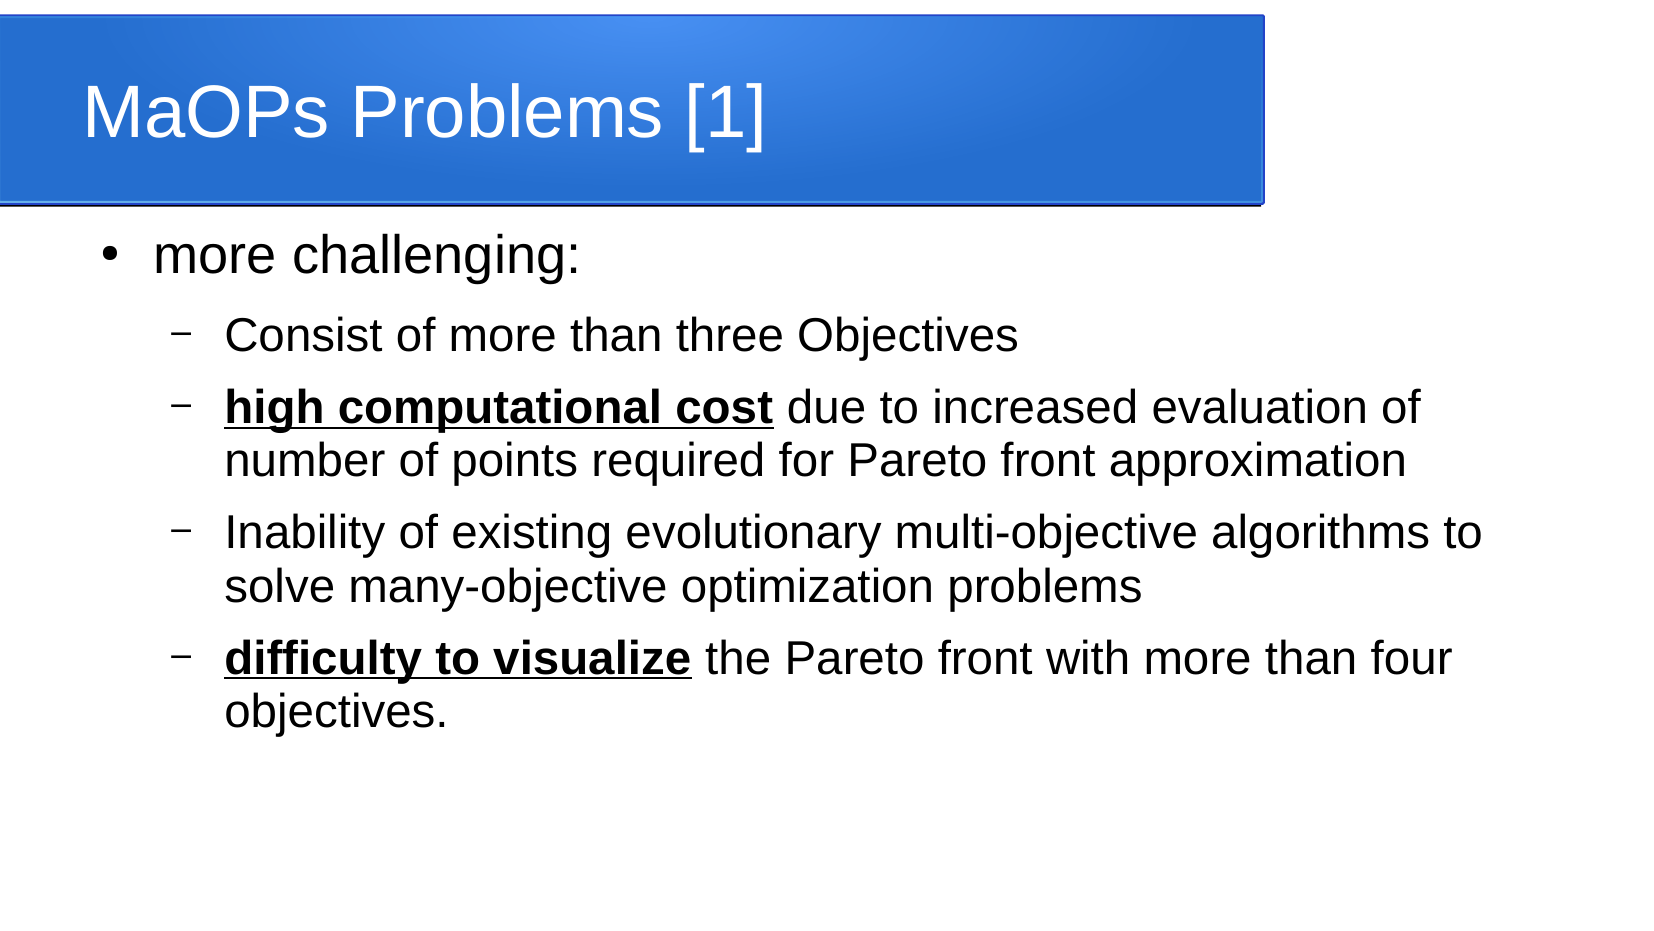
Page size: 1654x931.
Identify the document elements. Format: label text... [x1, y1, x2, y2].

list more challenging: Consist of more than three Objectives high computational cost due to increased evaluation of number of points required for Pareto front approximation Inability of existing evolutionary multi-objective algorithms to solve many-objective optimization problems difficulty to visualize the Pareto front with more than four objectives. [82, 224, 1571, 764]
title MaOPs Problems [1] [82, 35, 1235, 189]
